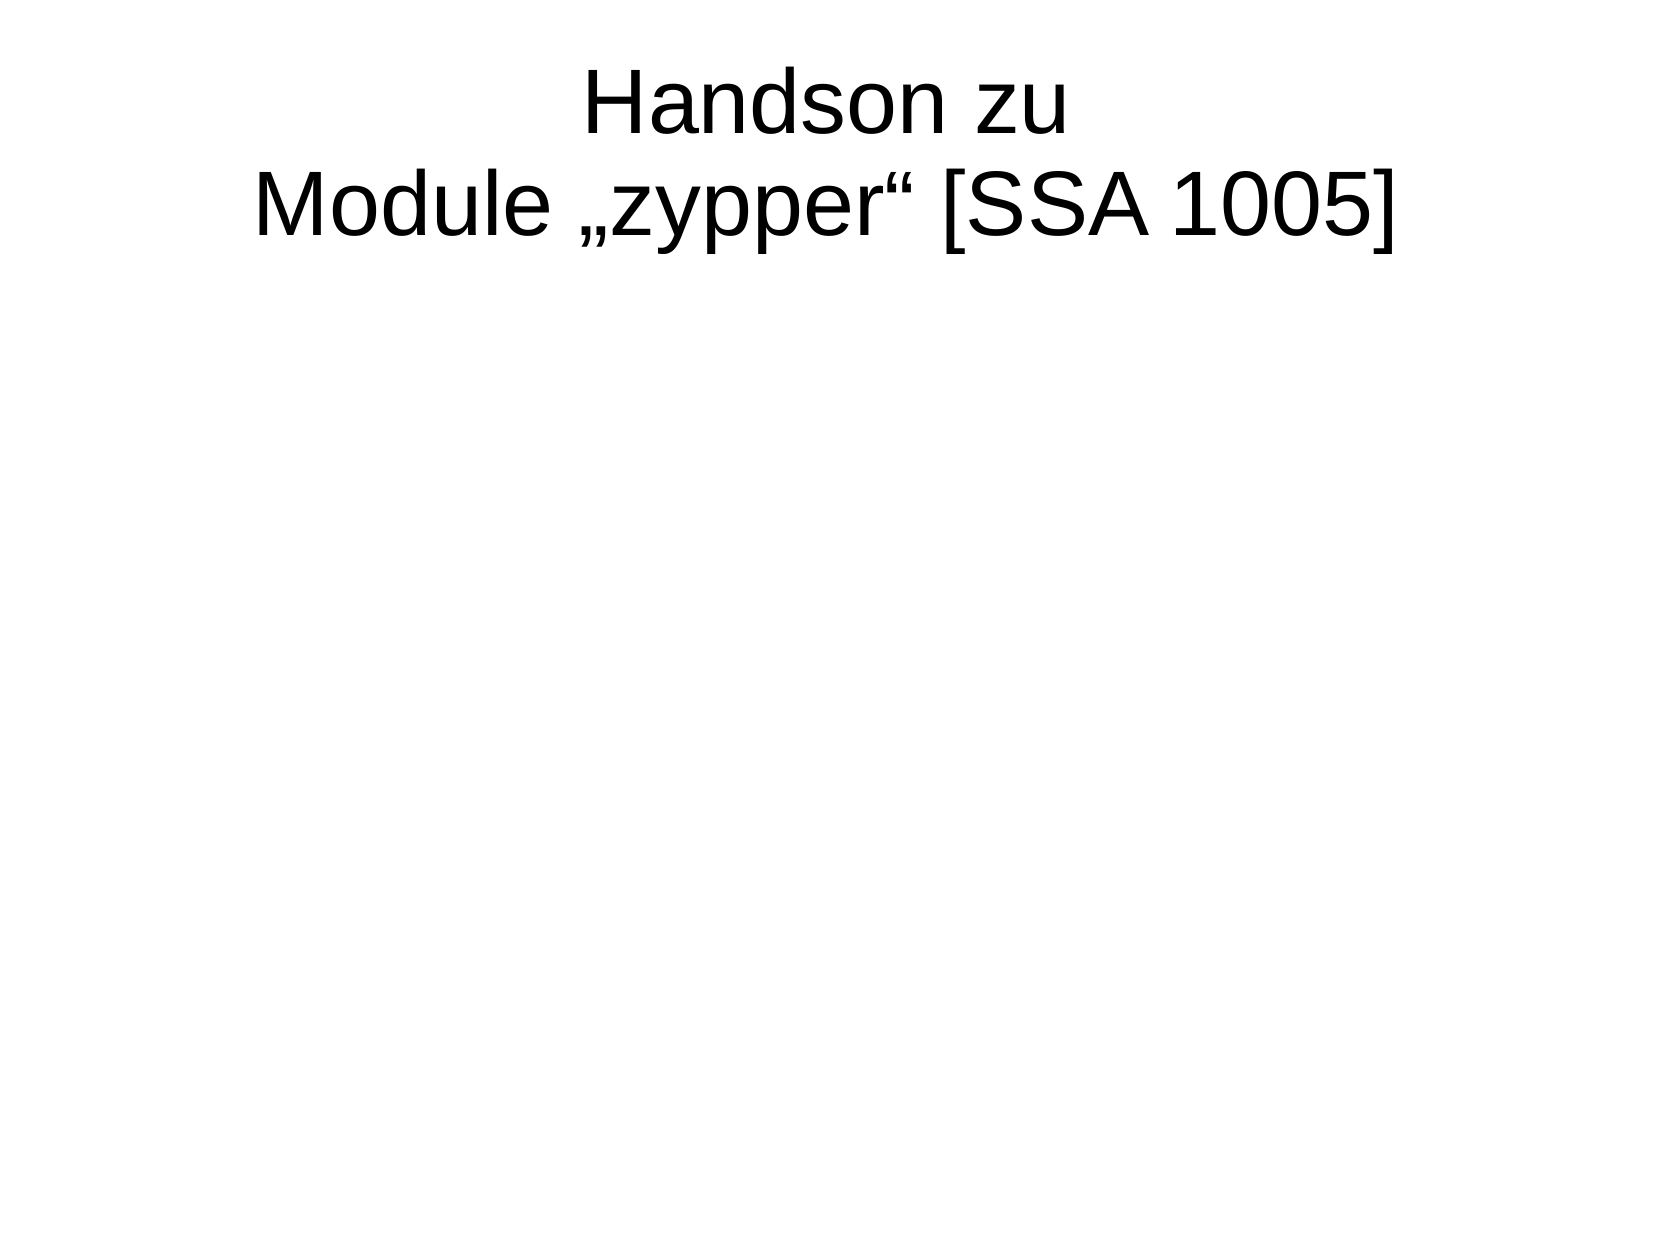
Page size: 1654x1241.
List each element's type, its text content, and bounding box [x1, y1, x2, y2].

title Handson zu Module „zypper“ [SSA 1005] [82, 49, 1571, 257]
